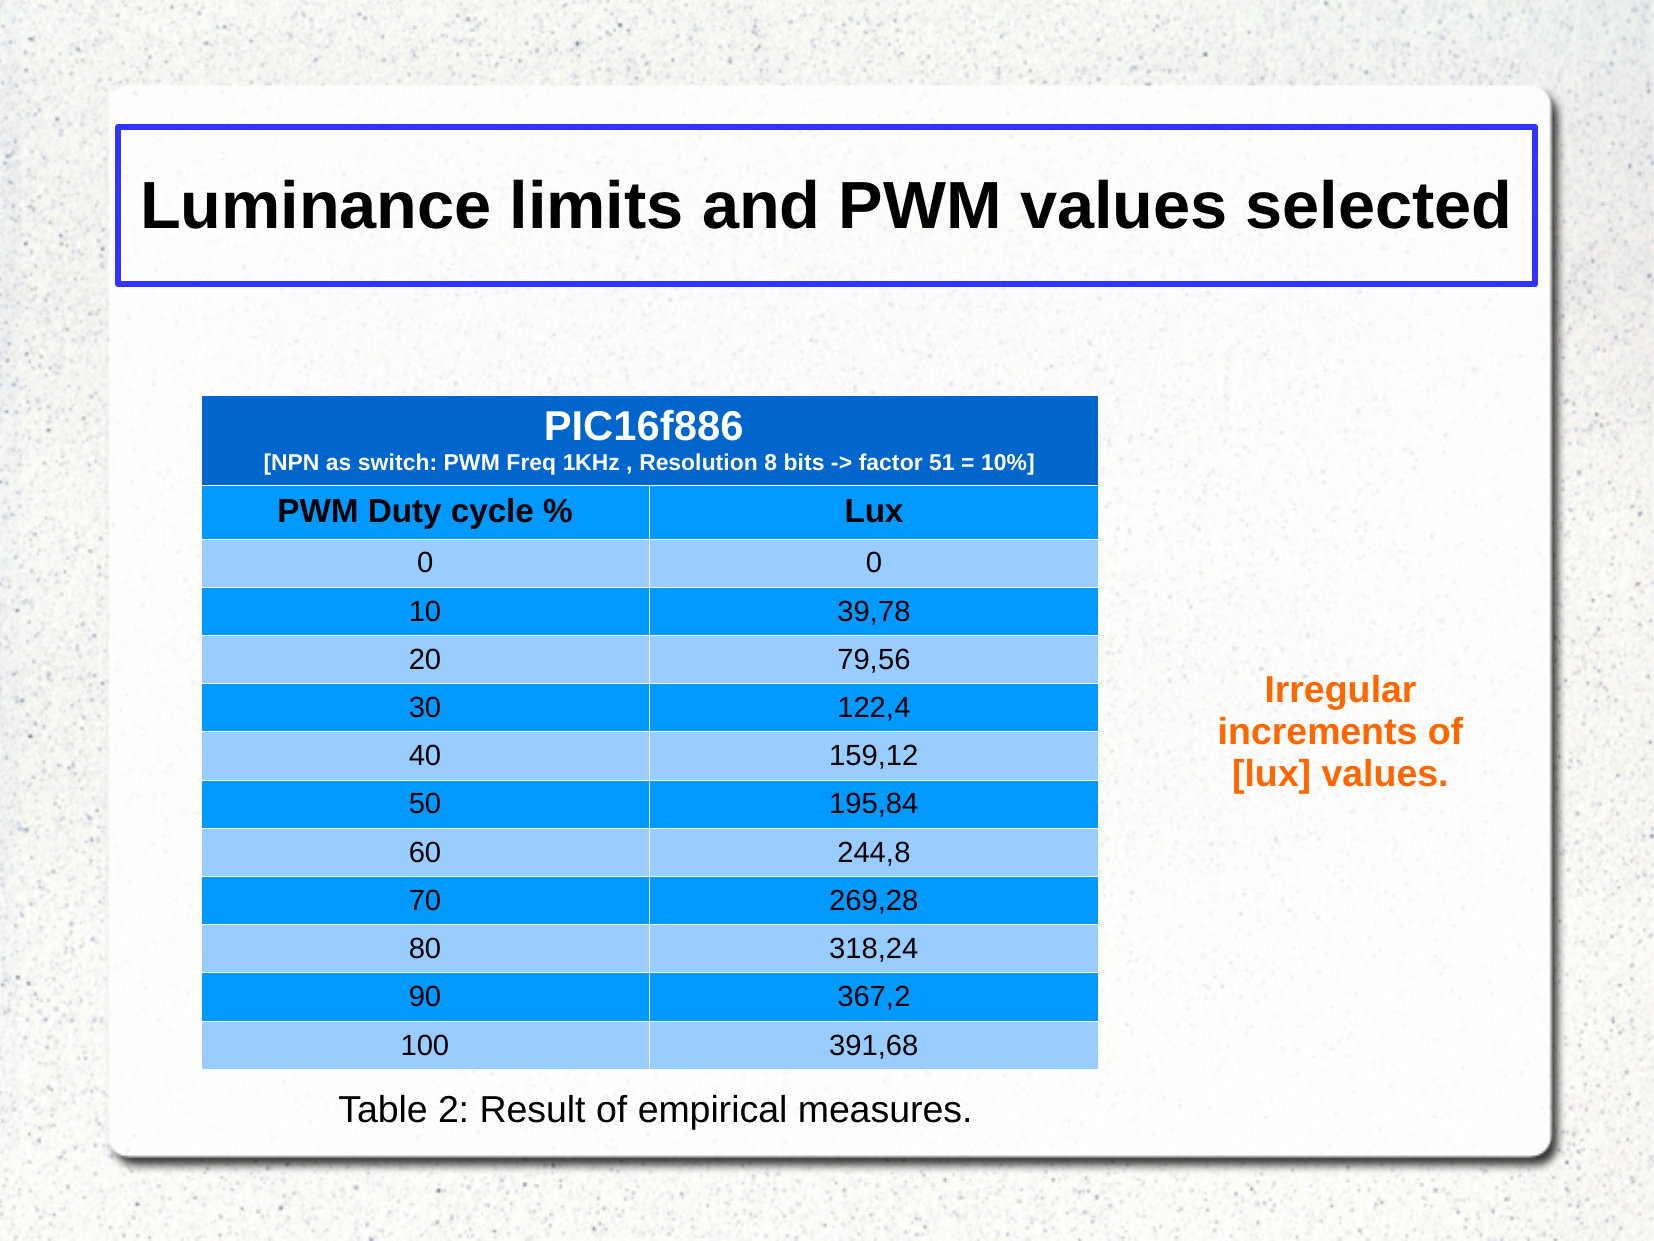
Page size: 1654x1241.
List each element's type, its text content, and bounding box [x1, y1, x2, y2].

table_cell 269,28 [650, 877, 1098, 924]
table_cell PWM Duty cycle % [202, 486, 649, 539]
table_cell 100 [202, 1022, 649, 1069]
table_header PIC16f886 [NPN as switch: PWM Freq 1KHz , Resolution 8 bits -> factor 51 = 10%] [202, 396, 1098, 485]
table_cell 391,68 [650, 1022, 1098, 1069]
table_cell 60 [202, 829, 649, 876]
table_cell 0 [202, 540, 649, 587]
table_cell 10 [202, 588, 649, 635]
table_cell 39,78 [650, 588, 1098, 635]
table_cell 90 [202, 973, 649, 1021]
table_cell 0 [650, 540, 1098, 587]
table_cell 30 [202, 684, 649, 731]
table_cell 79,56 [650, 636, 1098, 683]
text_box Irregular increments of [lux] values. [1181, 661, 1501, 806]
title Luminance limits and PWM values selected [118, 126, 1536, 285]
table_cell Lux [650, 486, 1098, 539]
picture [0, 0, 1654, 1241]
table_cell 195,84 [650, 781, 1098, 828]
table_cell 367,2 [650, 973, 1098, 1021]
table_cell 122,4 [650, 684, 1098, 731]
table_cell 80 [202, 925, 649, 972]
table_cell 318,24 [650, 925, 1098, 972]
text_box Table 2: Result of empirical measures. [200, 1080, 1111, 1138]
table_cell 50 [202, 781, 649, 828]
table_cell 244,8 [650, 829, 1098, 876]
table_cell 70 [202, 877, 649, 924]
table_cell 40 [202, 732, 649, 780]
table_cell 20 [202, 636, 649, 683]
table_cell 159,12 [650, 732, 1098, 780]
